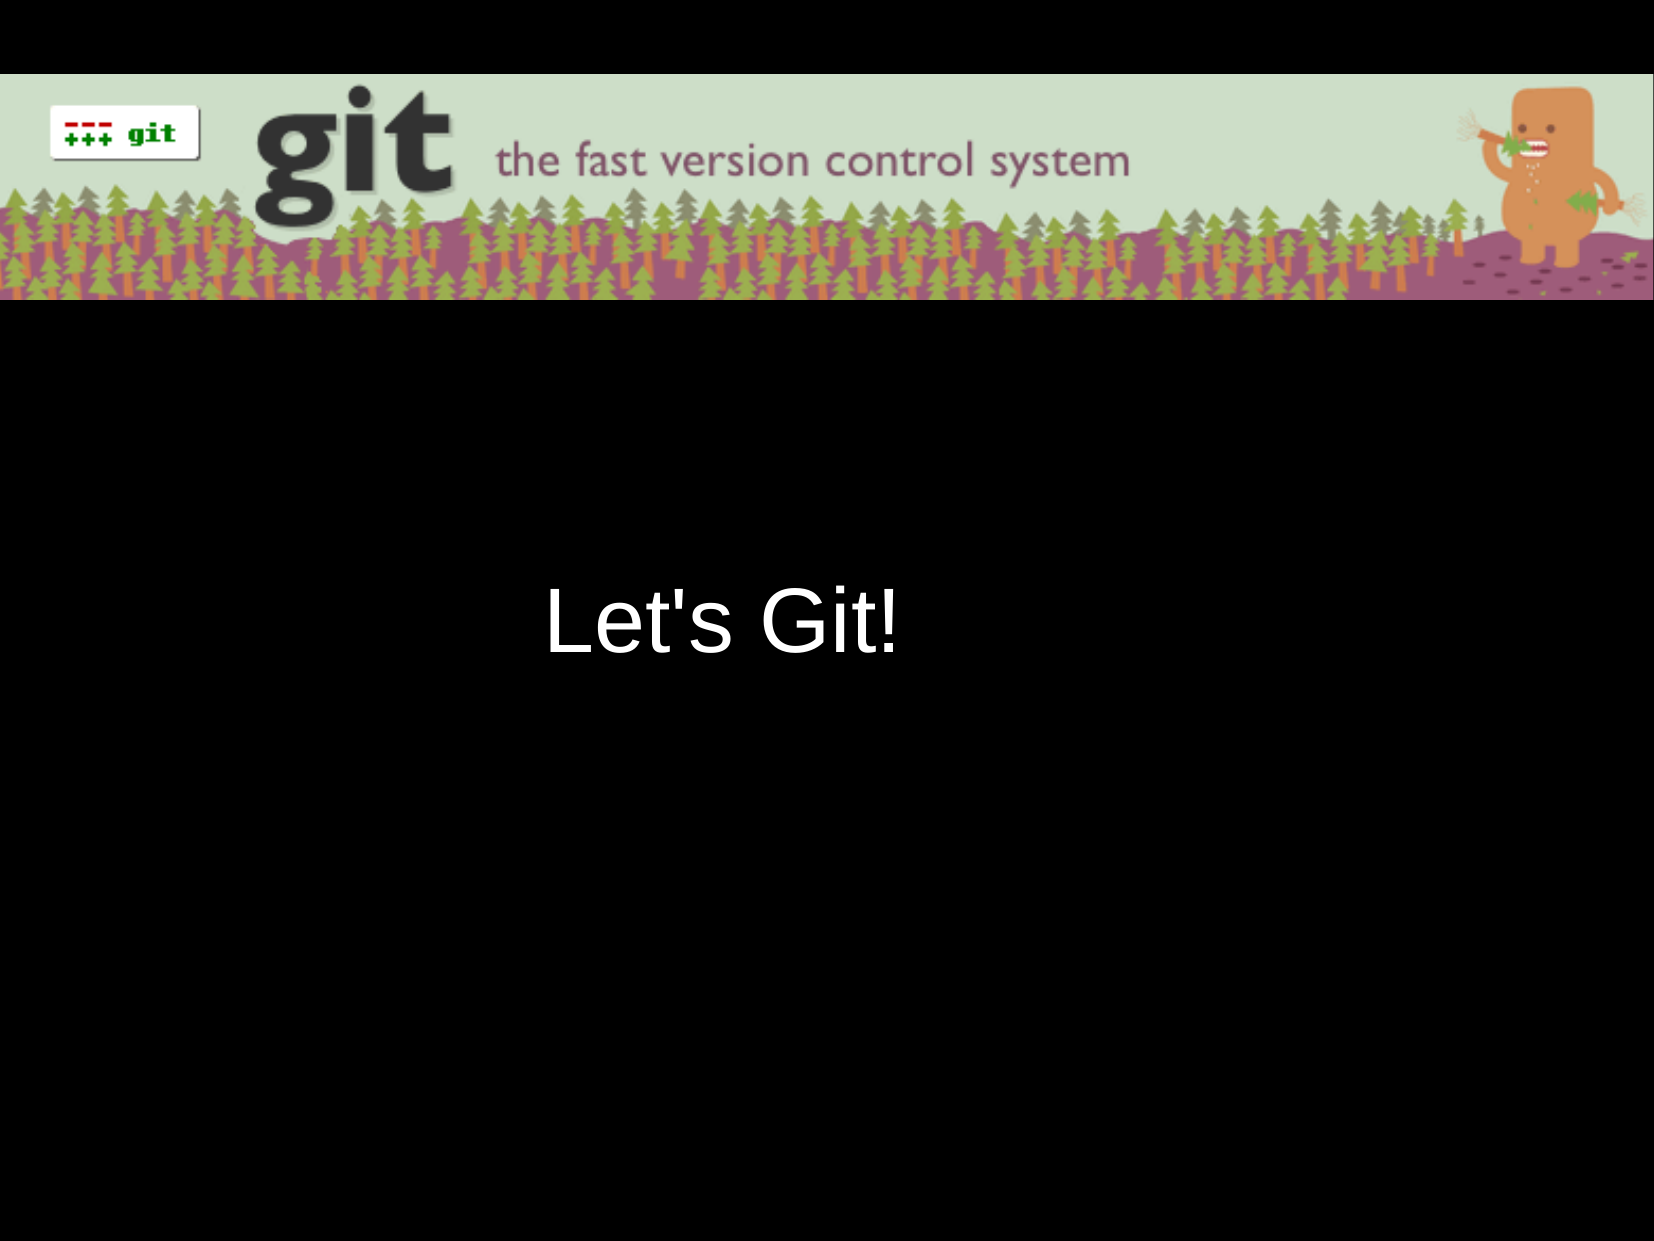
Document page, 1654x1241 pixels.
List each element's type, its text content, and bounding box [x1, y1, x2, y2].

text_box [0, 0, 1654, 74]
text_box Let's Git! [528, 562, 1654, 680]
text_box [0, 300, 1654, 1241]
picture [0, 74, 1654, 300]
